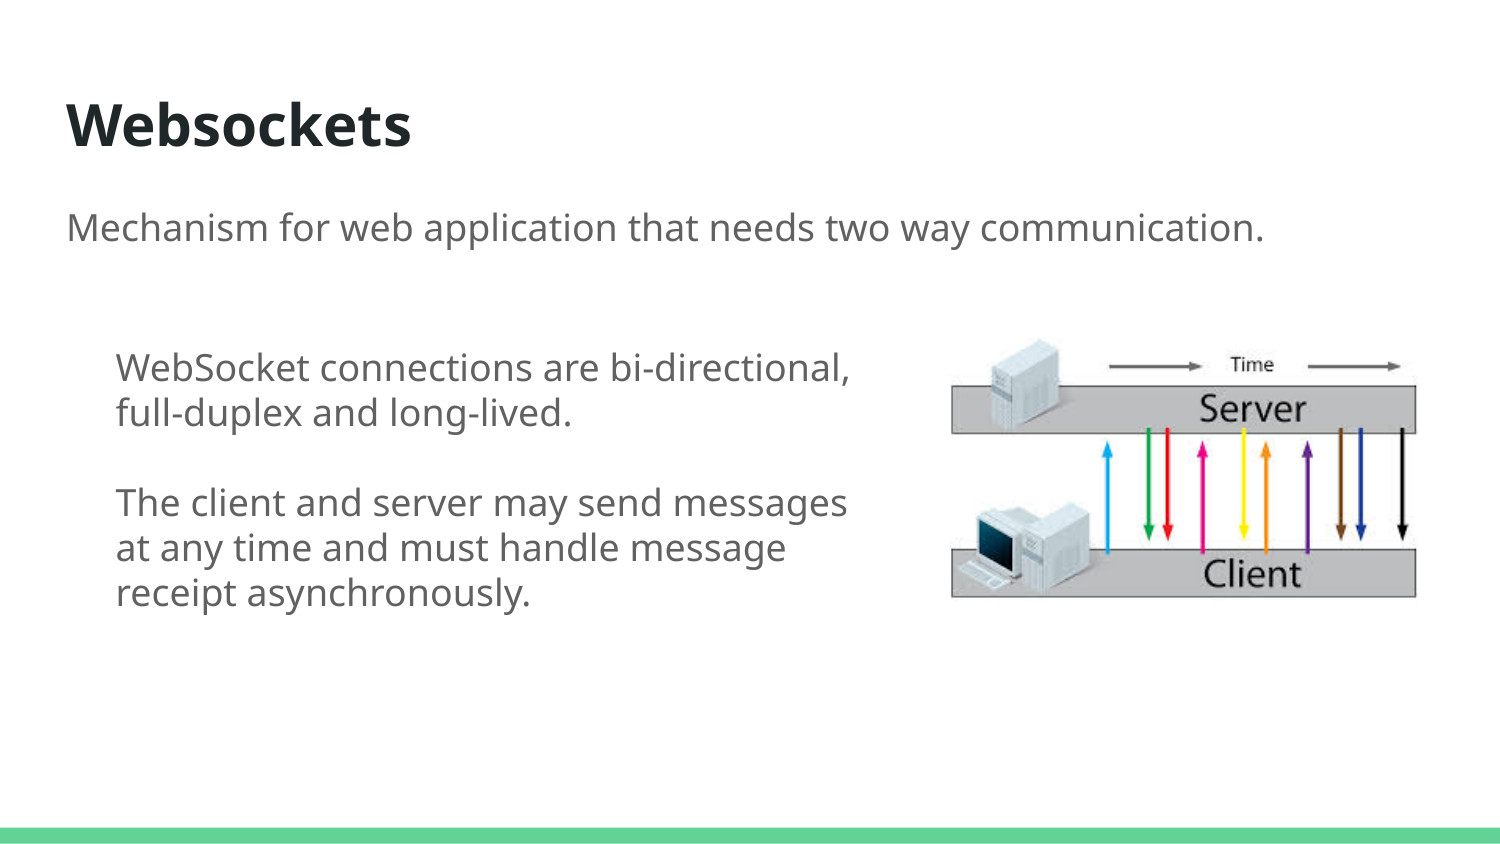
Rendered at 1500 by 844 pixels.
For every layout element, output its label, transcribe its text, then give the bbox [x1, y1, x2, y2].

list Mechanism for web application that needs two way communication. [51, 189, 1449, 750]
picture [950, 337, 1418, 601]
title Websockets [51, 72, 1449, 167]
text_box WebSocket connections are bi-directional, full-duplex and long-lived. The client and server may send messages at any time and must handle message receipt asynchronously. [100, 328, 882, 692]
